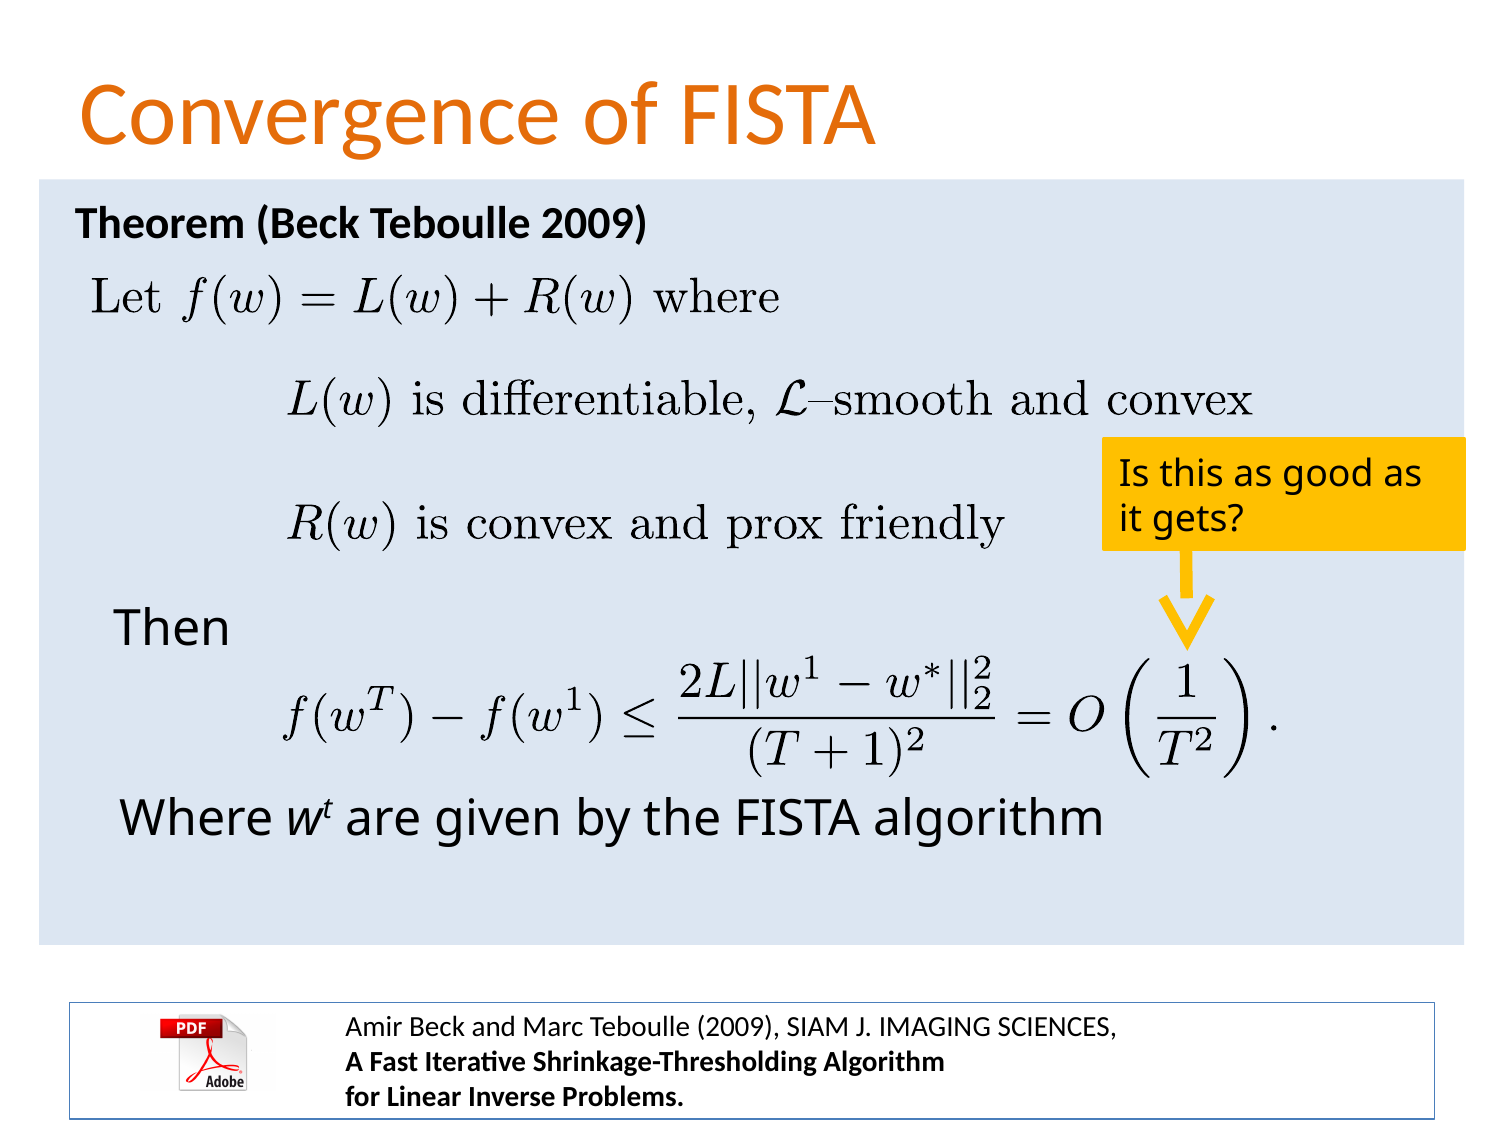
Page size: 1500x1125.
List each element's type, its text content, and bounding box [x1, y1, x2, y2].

text_box Amir Beck and Marc Teboulle (2009), SIAM J. IMAGING SCIENCES, A Fast Iterative Shrinkage-Thresholding Algorithm for Linear Inverse Problems. [330, 1000, 1426, 1125]
picture [140, 1013, 276, 1091]
text_box Then [99, 585, 243, 671]
text_box [1426, 1002, 1435, 1120]
text_box [39, 179, 1465, 945]
text_box Convergence of FISTA [64, 14, 1415, 202]
text_box Theorem (Beck Teboulle 2009) [60, 185, 1216, 270]
text_box [69, 1002, 330, 1120]
text_box Is this as good as it gets? [1104, 438, 1465, 550]
text_box Where wt are given by the FISTA algorithm [105, 774, 1101, 861]
